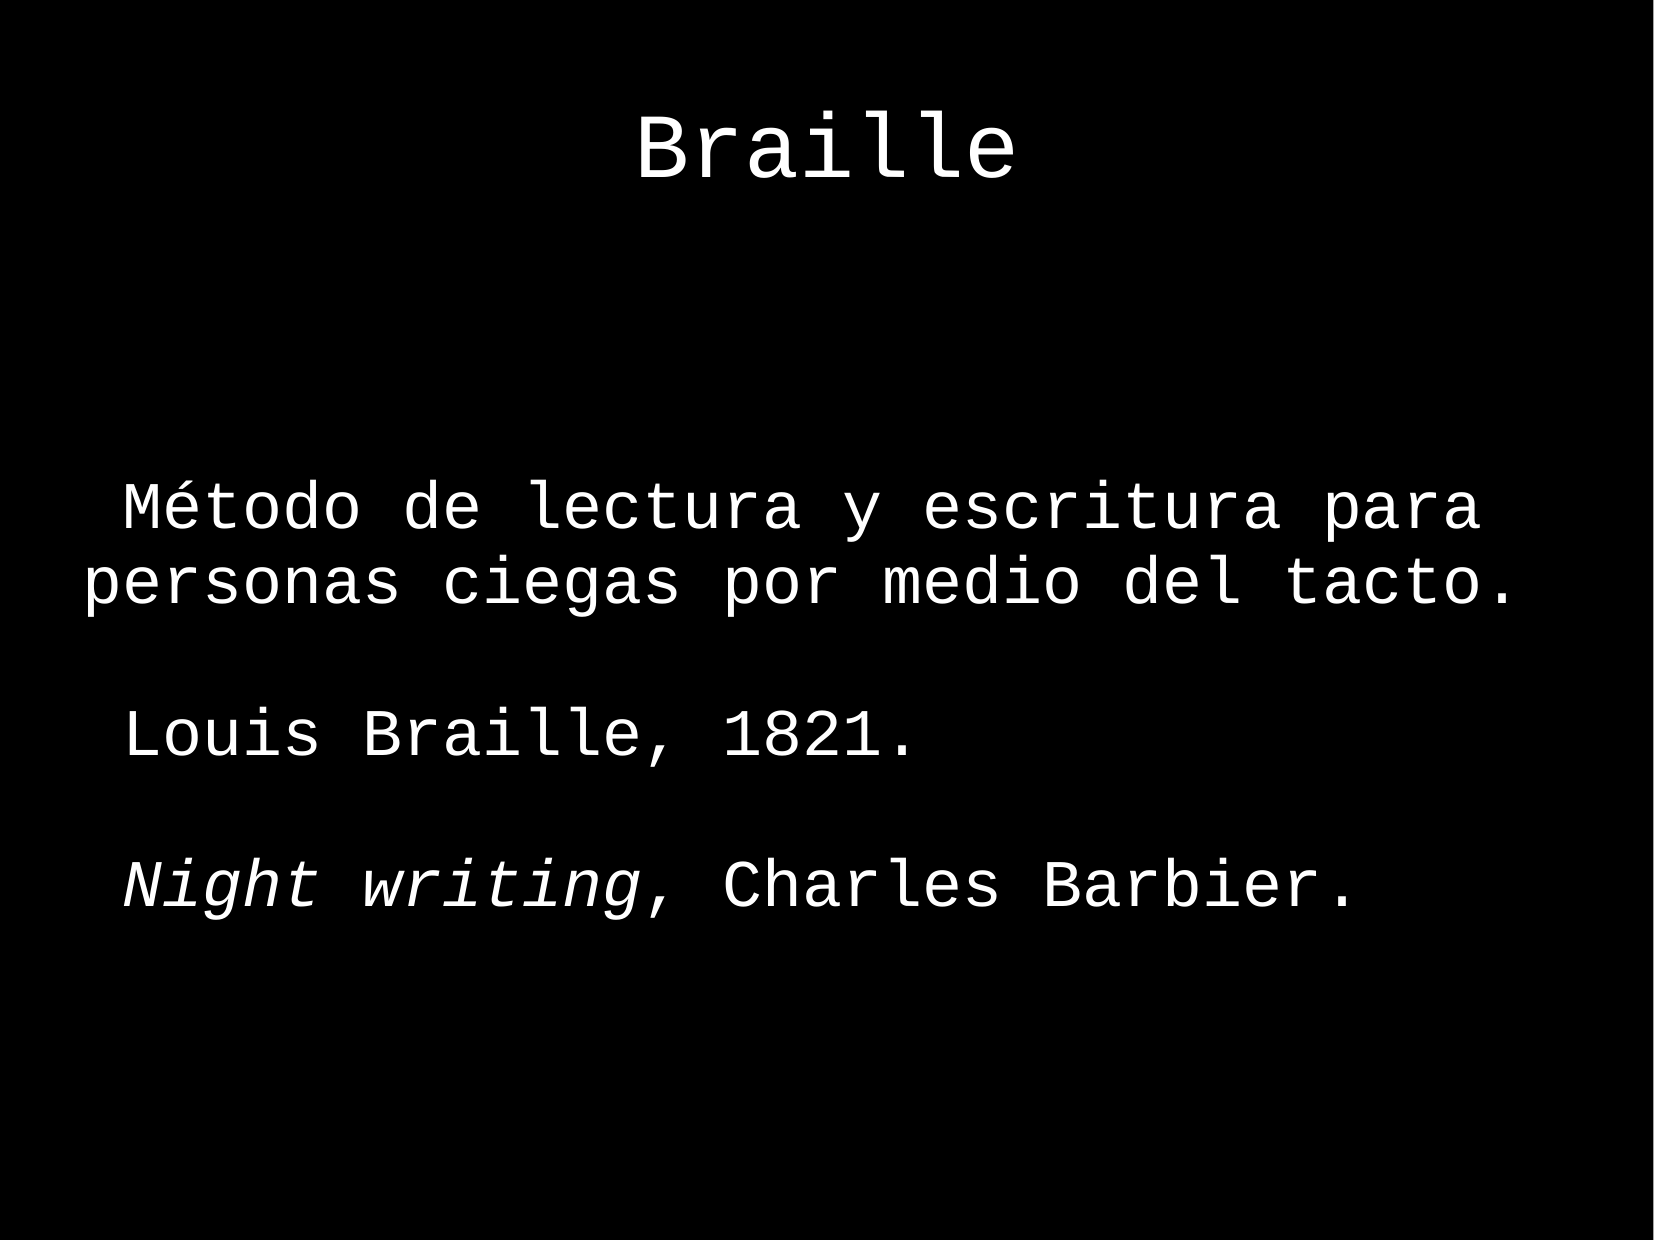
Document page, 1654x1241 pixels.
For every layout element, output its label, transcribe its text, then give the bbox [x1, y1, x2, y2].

subtitle Método de lectura y escritura para personas ciegas por medio del tacto. Louis Braille, 1821. Night writing, Charles Barbier. [82, 297, 1571, 1102]
title Braille [82, 56, 1571, 250]
